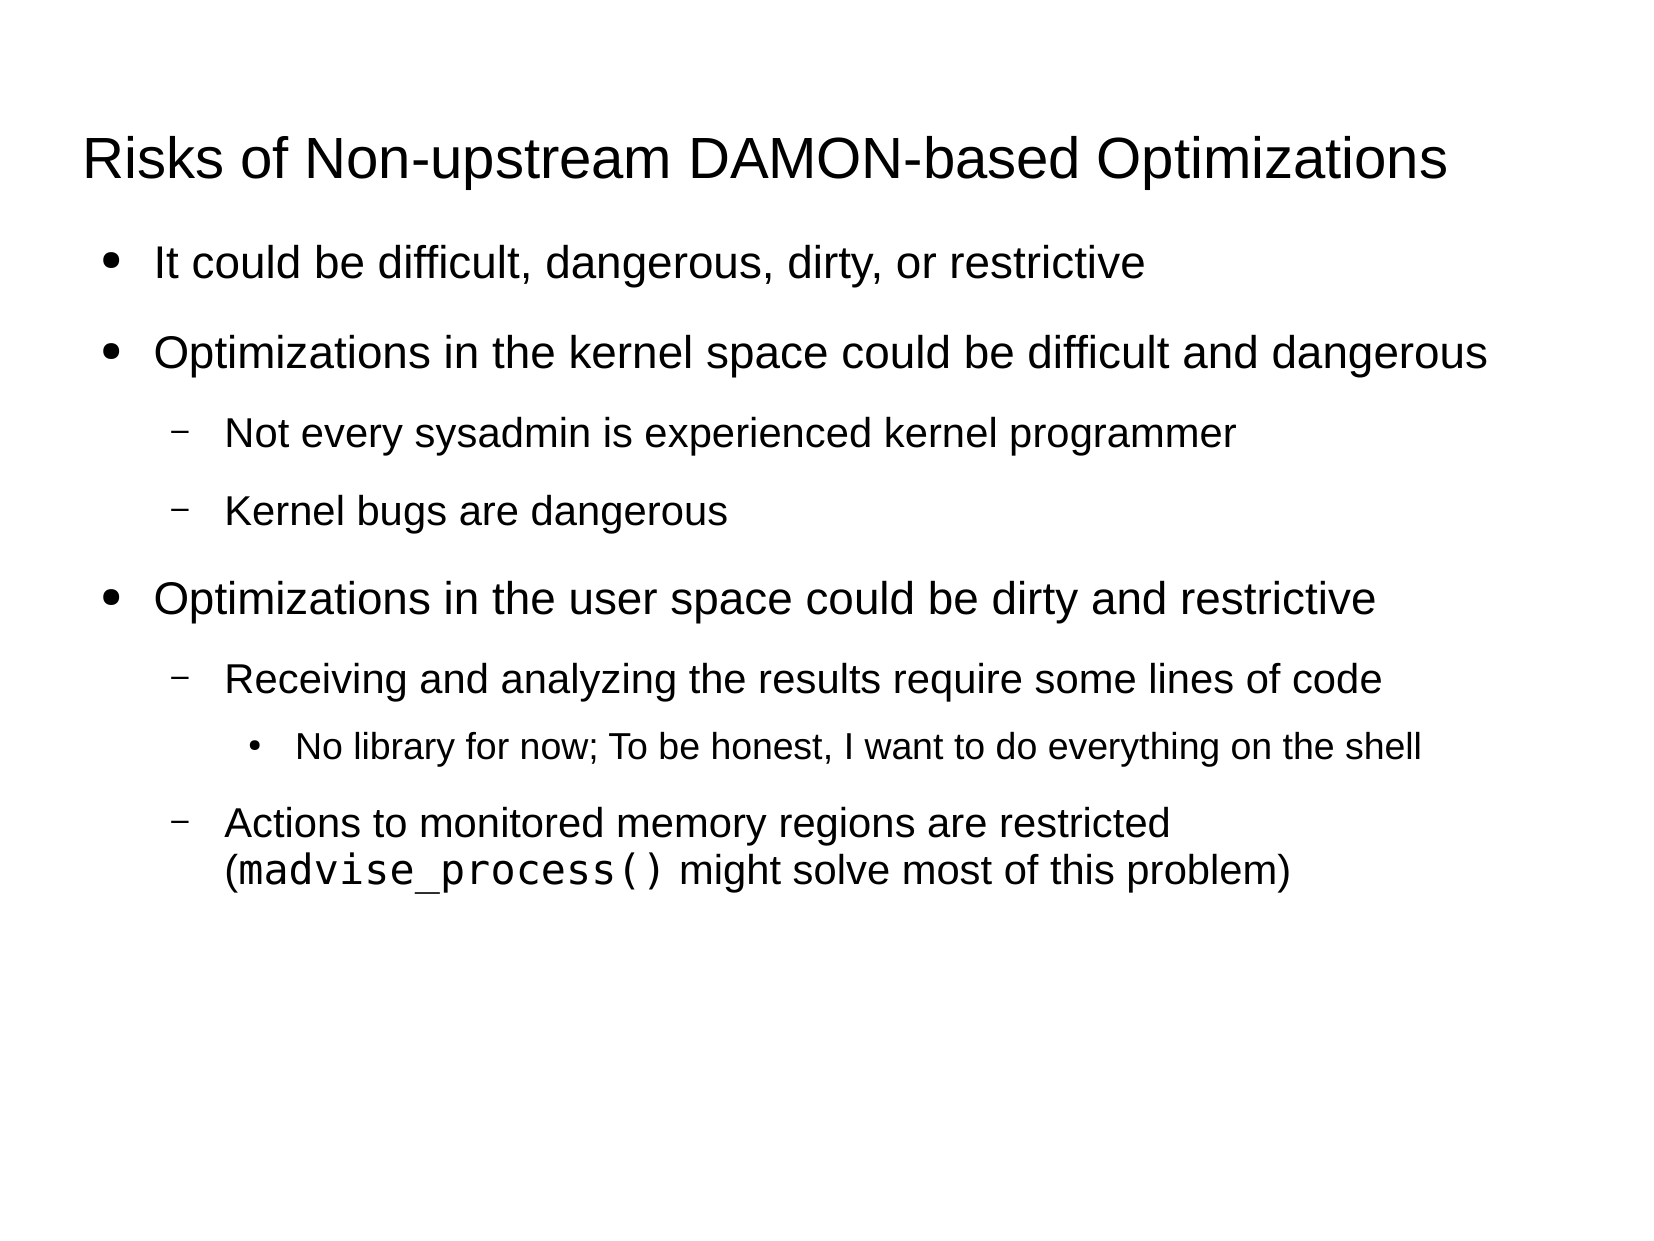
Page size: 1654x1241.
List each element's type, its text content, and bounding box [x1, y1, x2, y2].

title Risks of Non-upstream DAMON-based Optimizations [82, 108, 1571, 210]
list It could be difficult, dangerous, dirty, or restrictive Optimizations in the kernel space could be difficult and dangerous Not every sysadmin is experienced kernel programmer Kernel bugs are dangerous Optimizations in the user space could be dirty and restrictive Receiving and analyzing the results require some lines of code No library for now; To be honest, I want to do everything on the shell Actions to monitored memory regions are restricted (madvise_process() might solve most of this problem) [82, 236, 1571, 1111]
